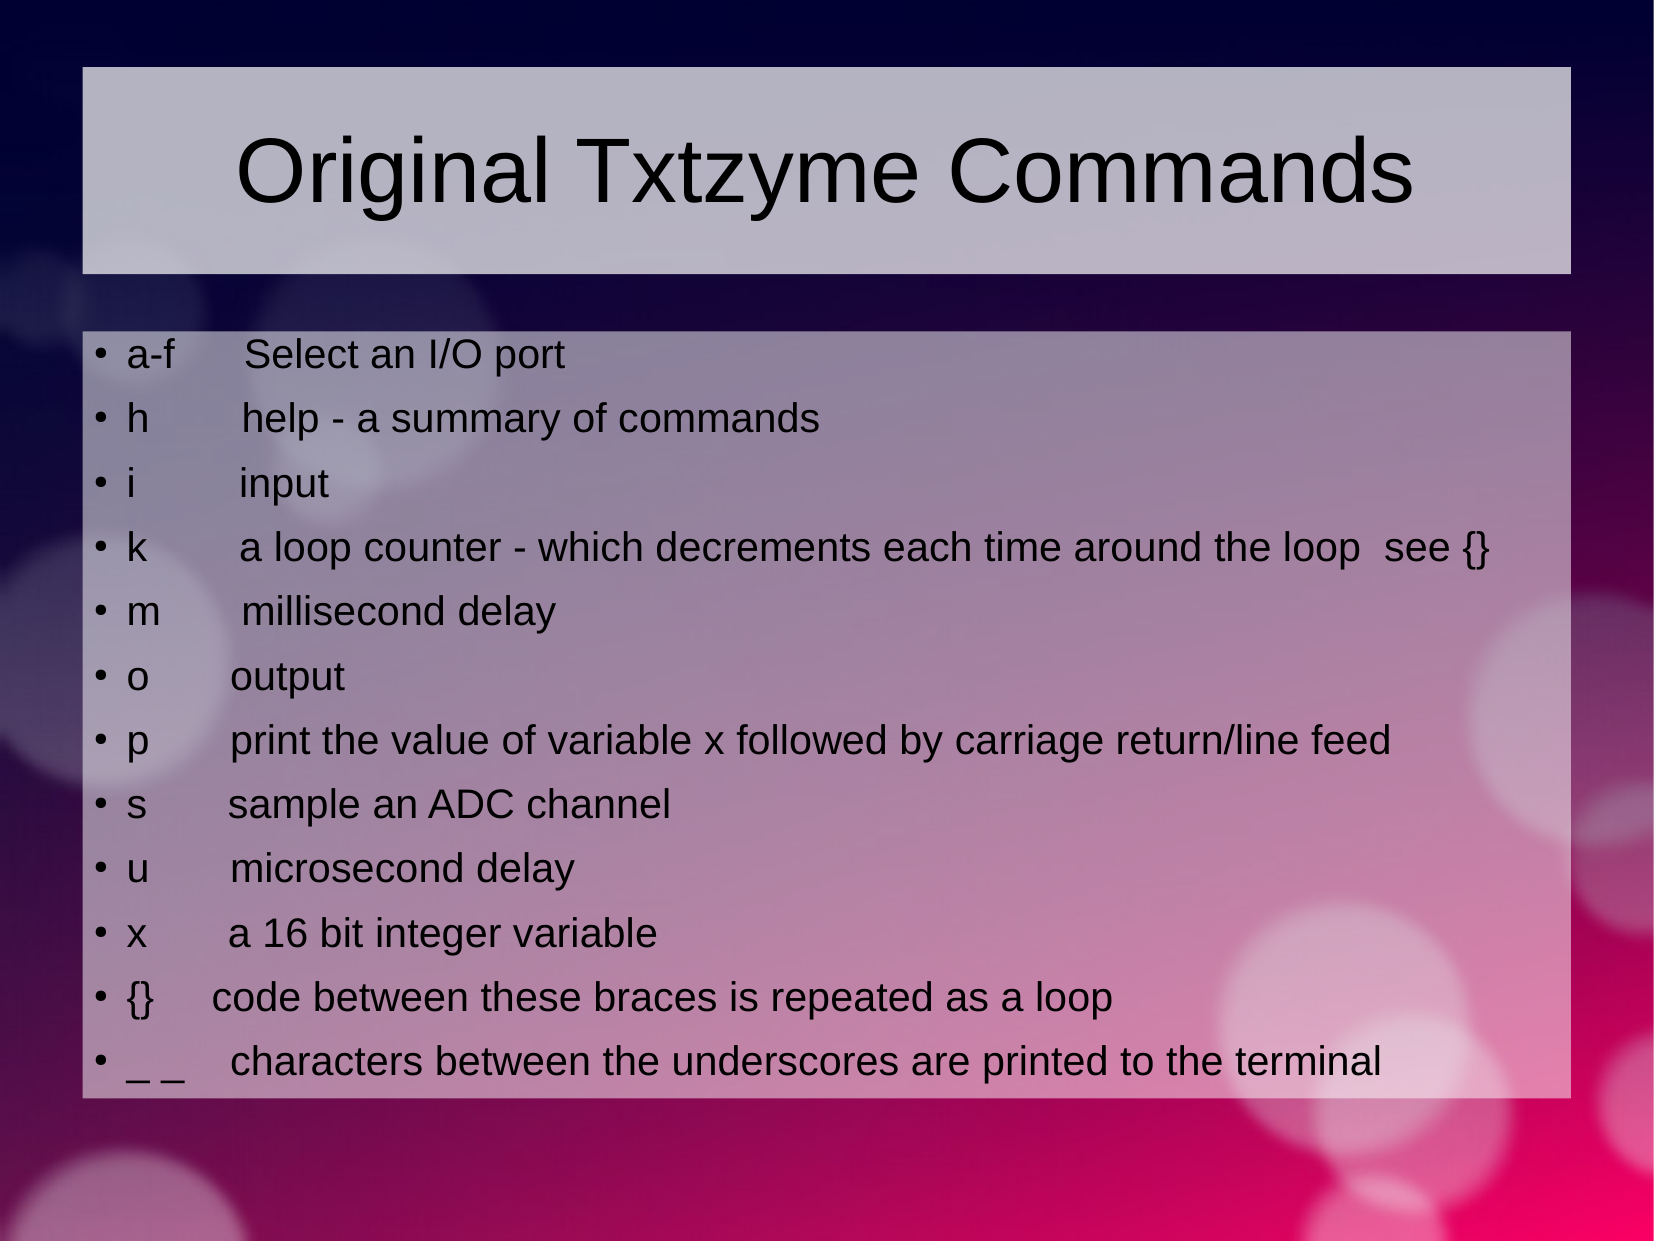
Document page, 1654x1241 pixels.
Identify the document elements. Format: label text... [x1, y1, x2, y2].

title Original Txtzyme Commands [82, 67, 1571, 275]
picture [0, 0, 1654, 1241]
list a-f Select an I/O port h help - a summary of commands i input k a loop counter - which decrements each time around the loop see {} m millisecond delay o output p print the value of variable x followed by carriage return/line feed s sample an ADC channel u microsecond delay x a 16 bit integer variable {} code between these braces is repeated as a loop _ _ characters between the underscores are printed to the terminal [82, 331, 1571, 1099]
